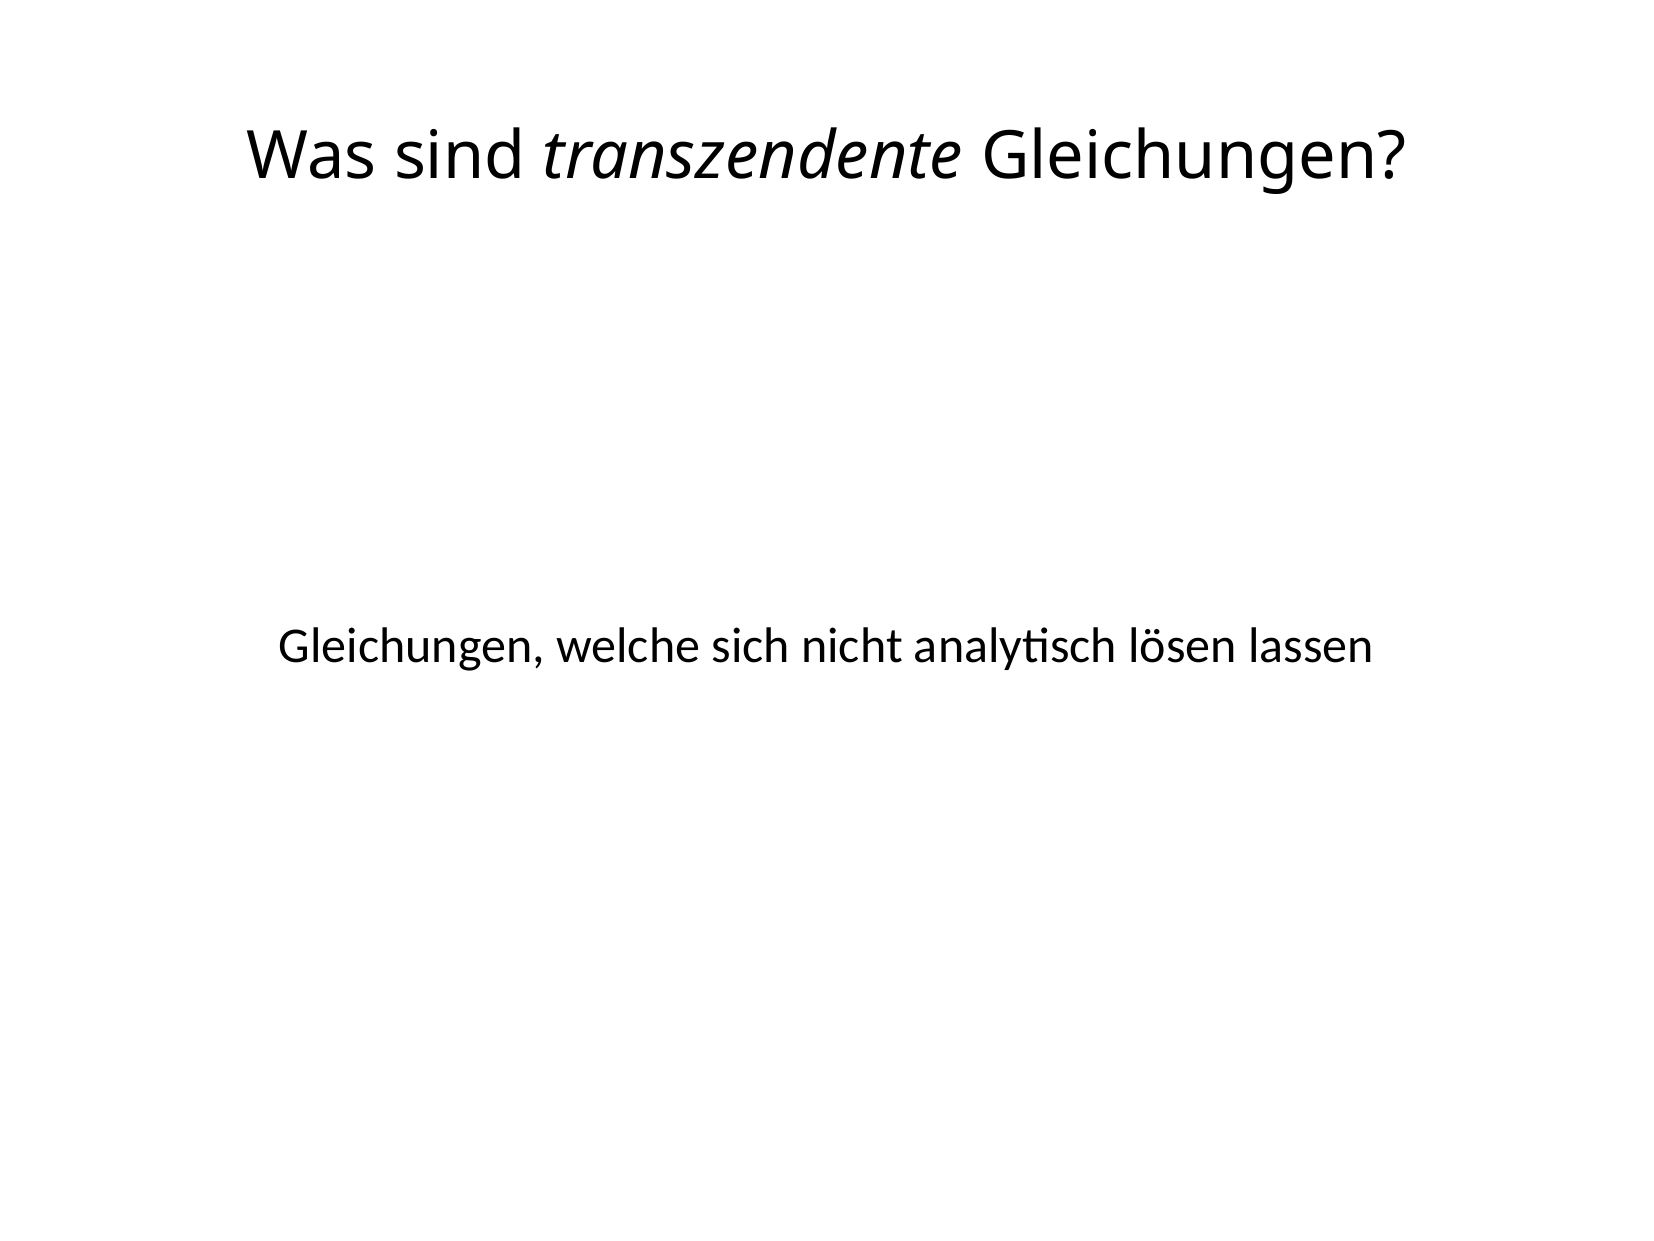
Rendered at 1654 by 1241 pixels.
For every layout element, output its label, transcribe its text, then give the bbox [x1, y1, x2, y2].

subtitle Gleichungen, welche sich nicht analytisch lösen lassen [82, 290, 1571, 1010]
title Was sind transzendente Gleichungen? [82, 49, 1571, 257]
